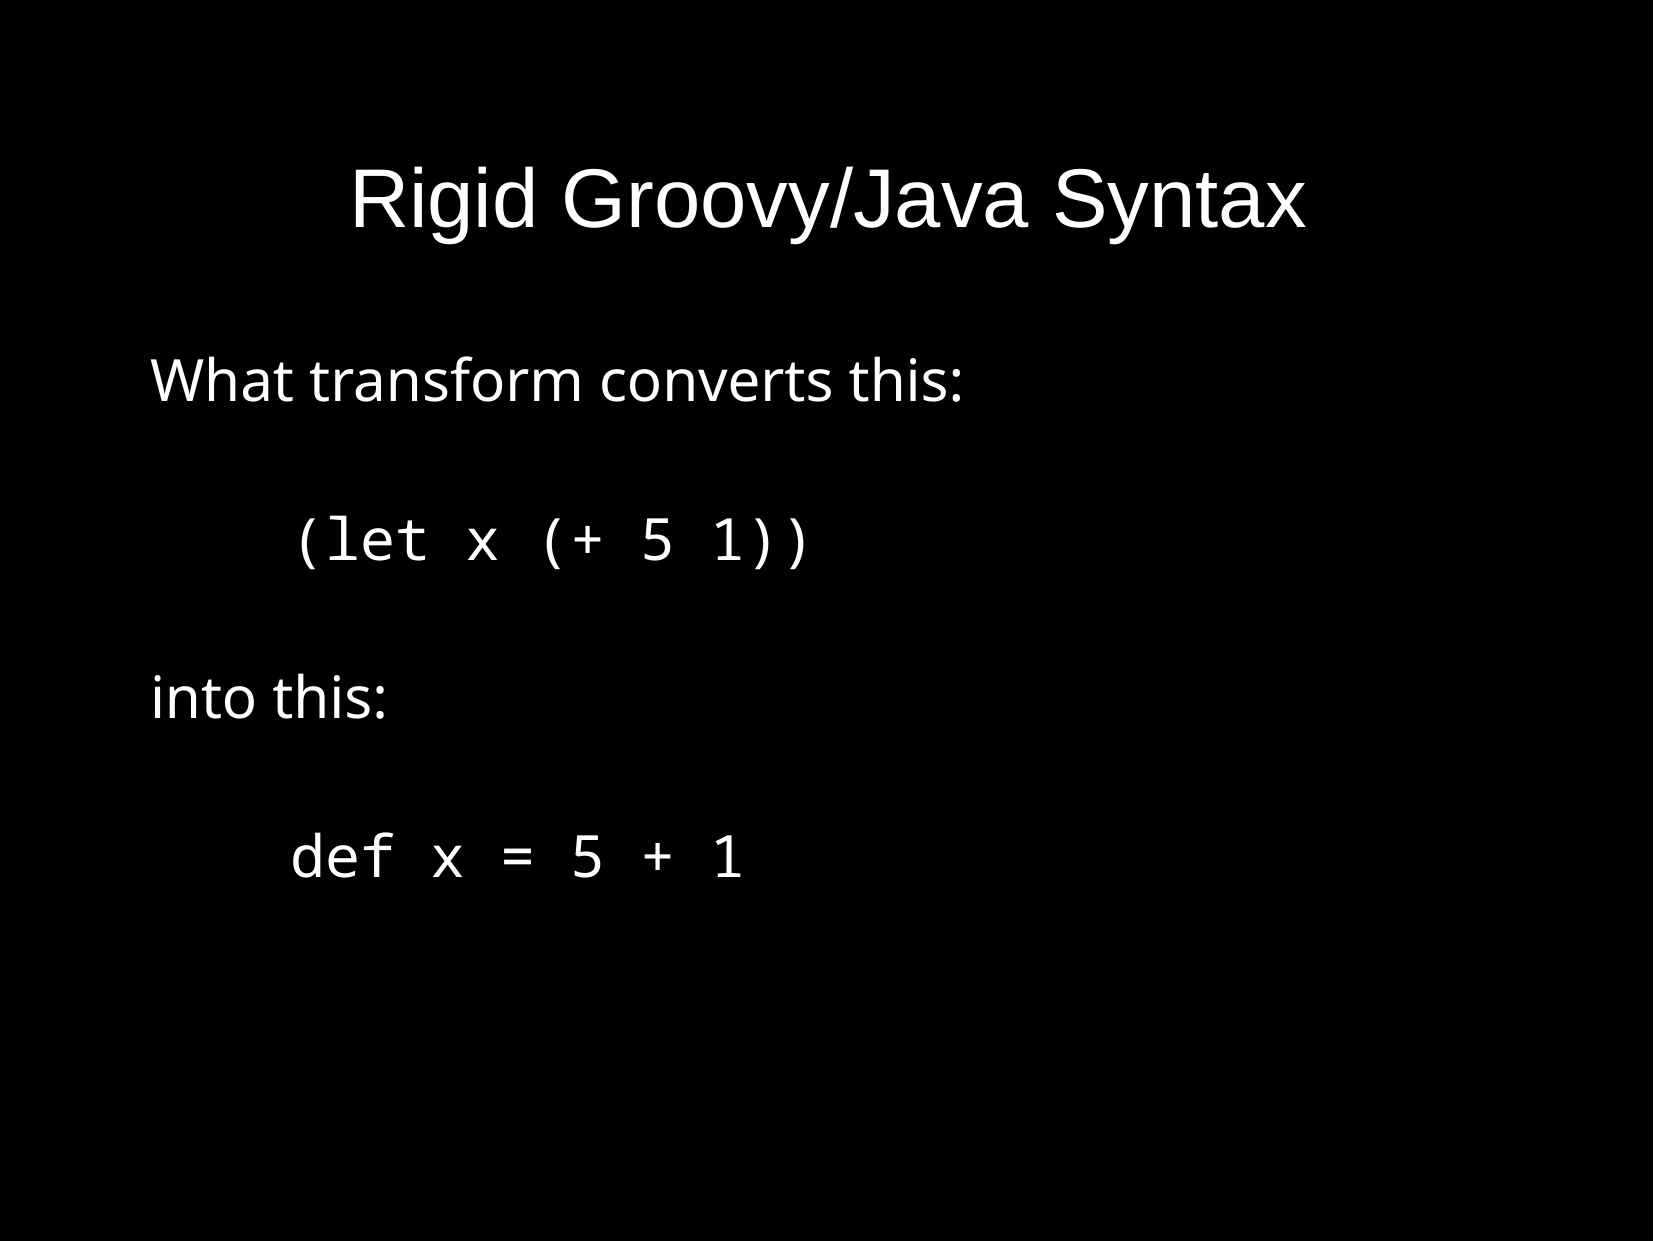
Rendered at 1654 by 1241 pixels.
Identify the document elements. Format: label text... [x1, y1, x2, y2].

text_box What transform converts this: (let x (+ 5 1)) into this: def x = 5 + 1 [150, 375, 1501, 938]
text_box Rigid Groovy/Java Syntax [112, 146, 1545, 251]
